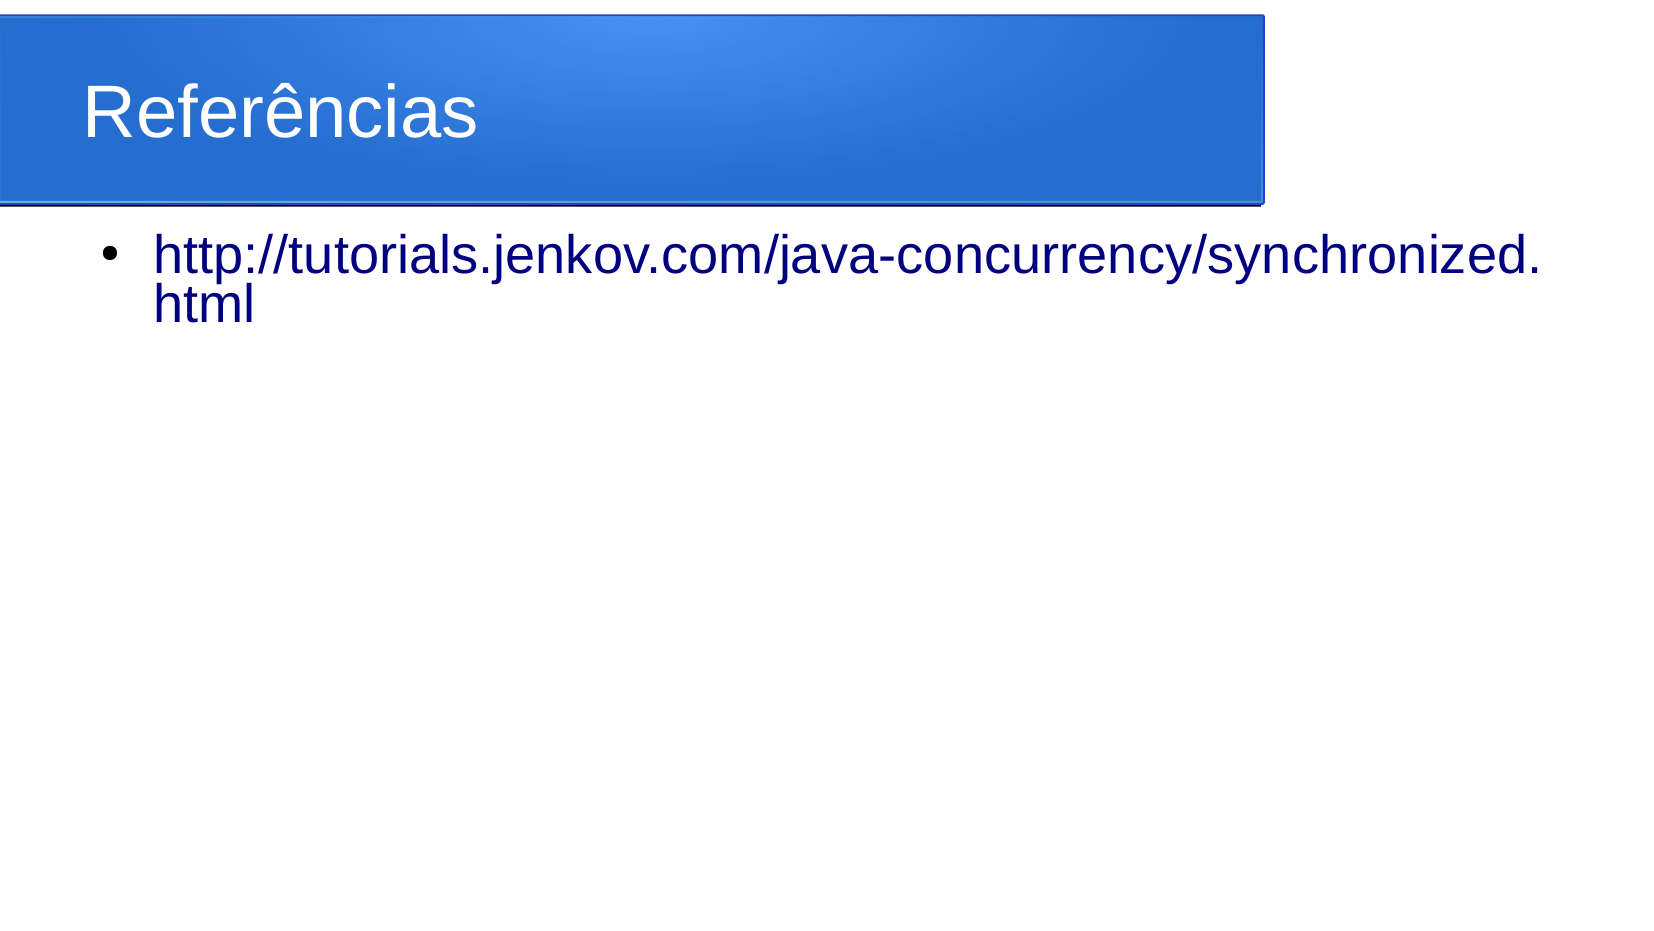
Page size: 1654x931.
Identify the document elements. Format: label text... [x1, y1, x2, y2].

title Referências [82, 35, 1235, 189]
list http://tutorials.jenkov.com/java-concurrency/synchronized.html [82, 224, 1571, 764]
